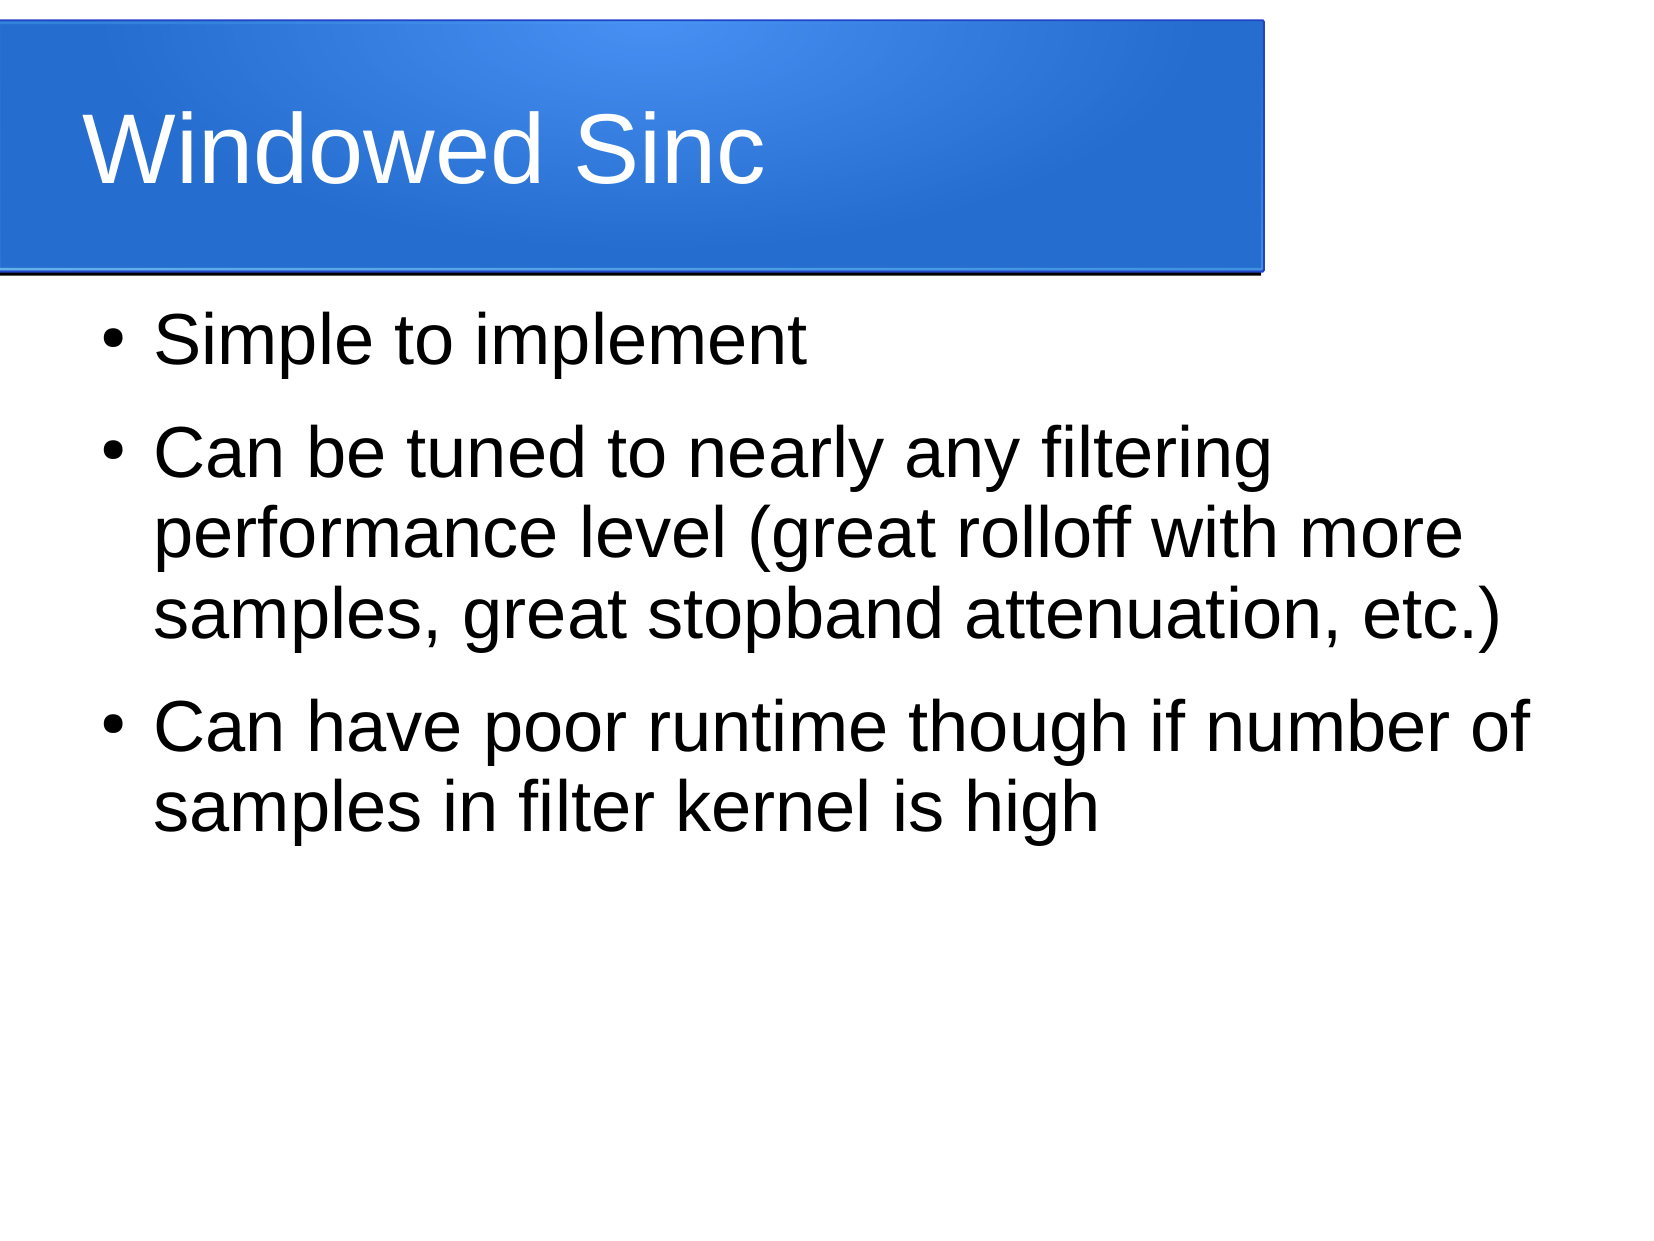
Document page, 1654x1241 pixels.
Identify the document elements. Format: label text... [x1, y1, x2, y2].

list Simple to implement Can be tuned to nearly any filtering performance level (great rolloff with more samples, great stopband attenuation, etc.) Can have poor runtime though if number of samples in filter kernel is high [82, 299, 1571, 1019]
title Windowed Sinc [82, 47, 1235, 252]
